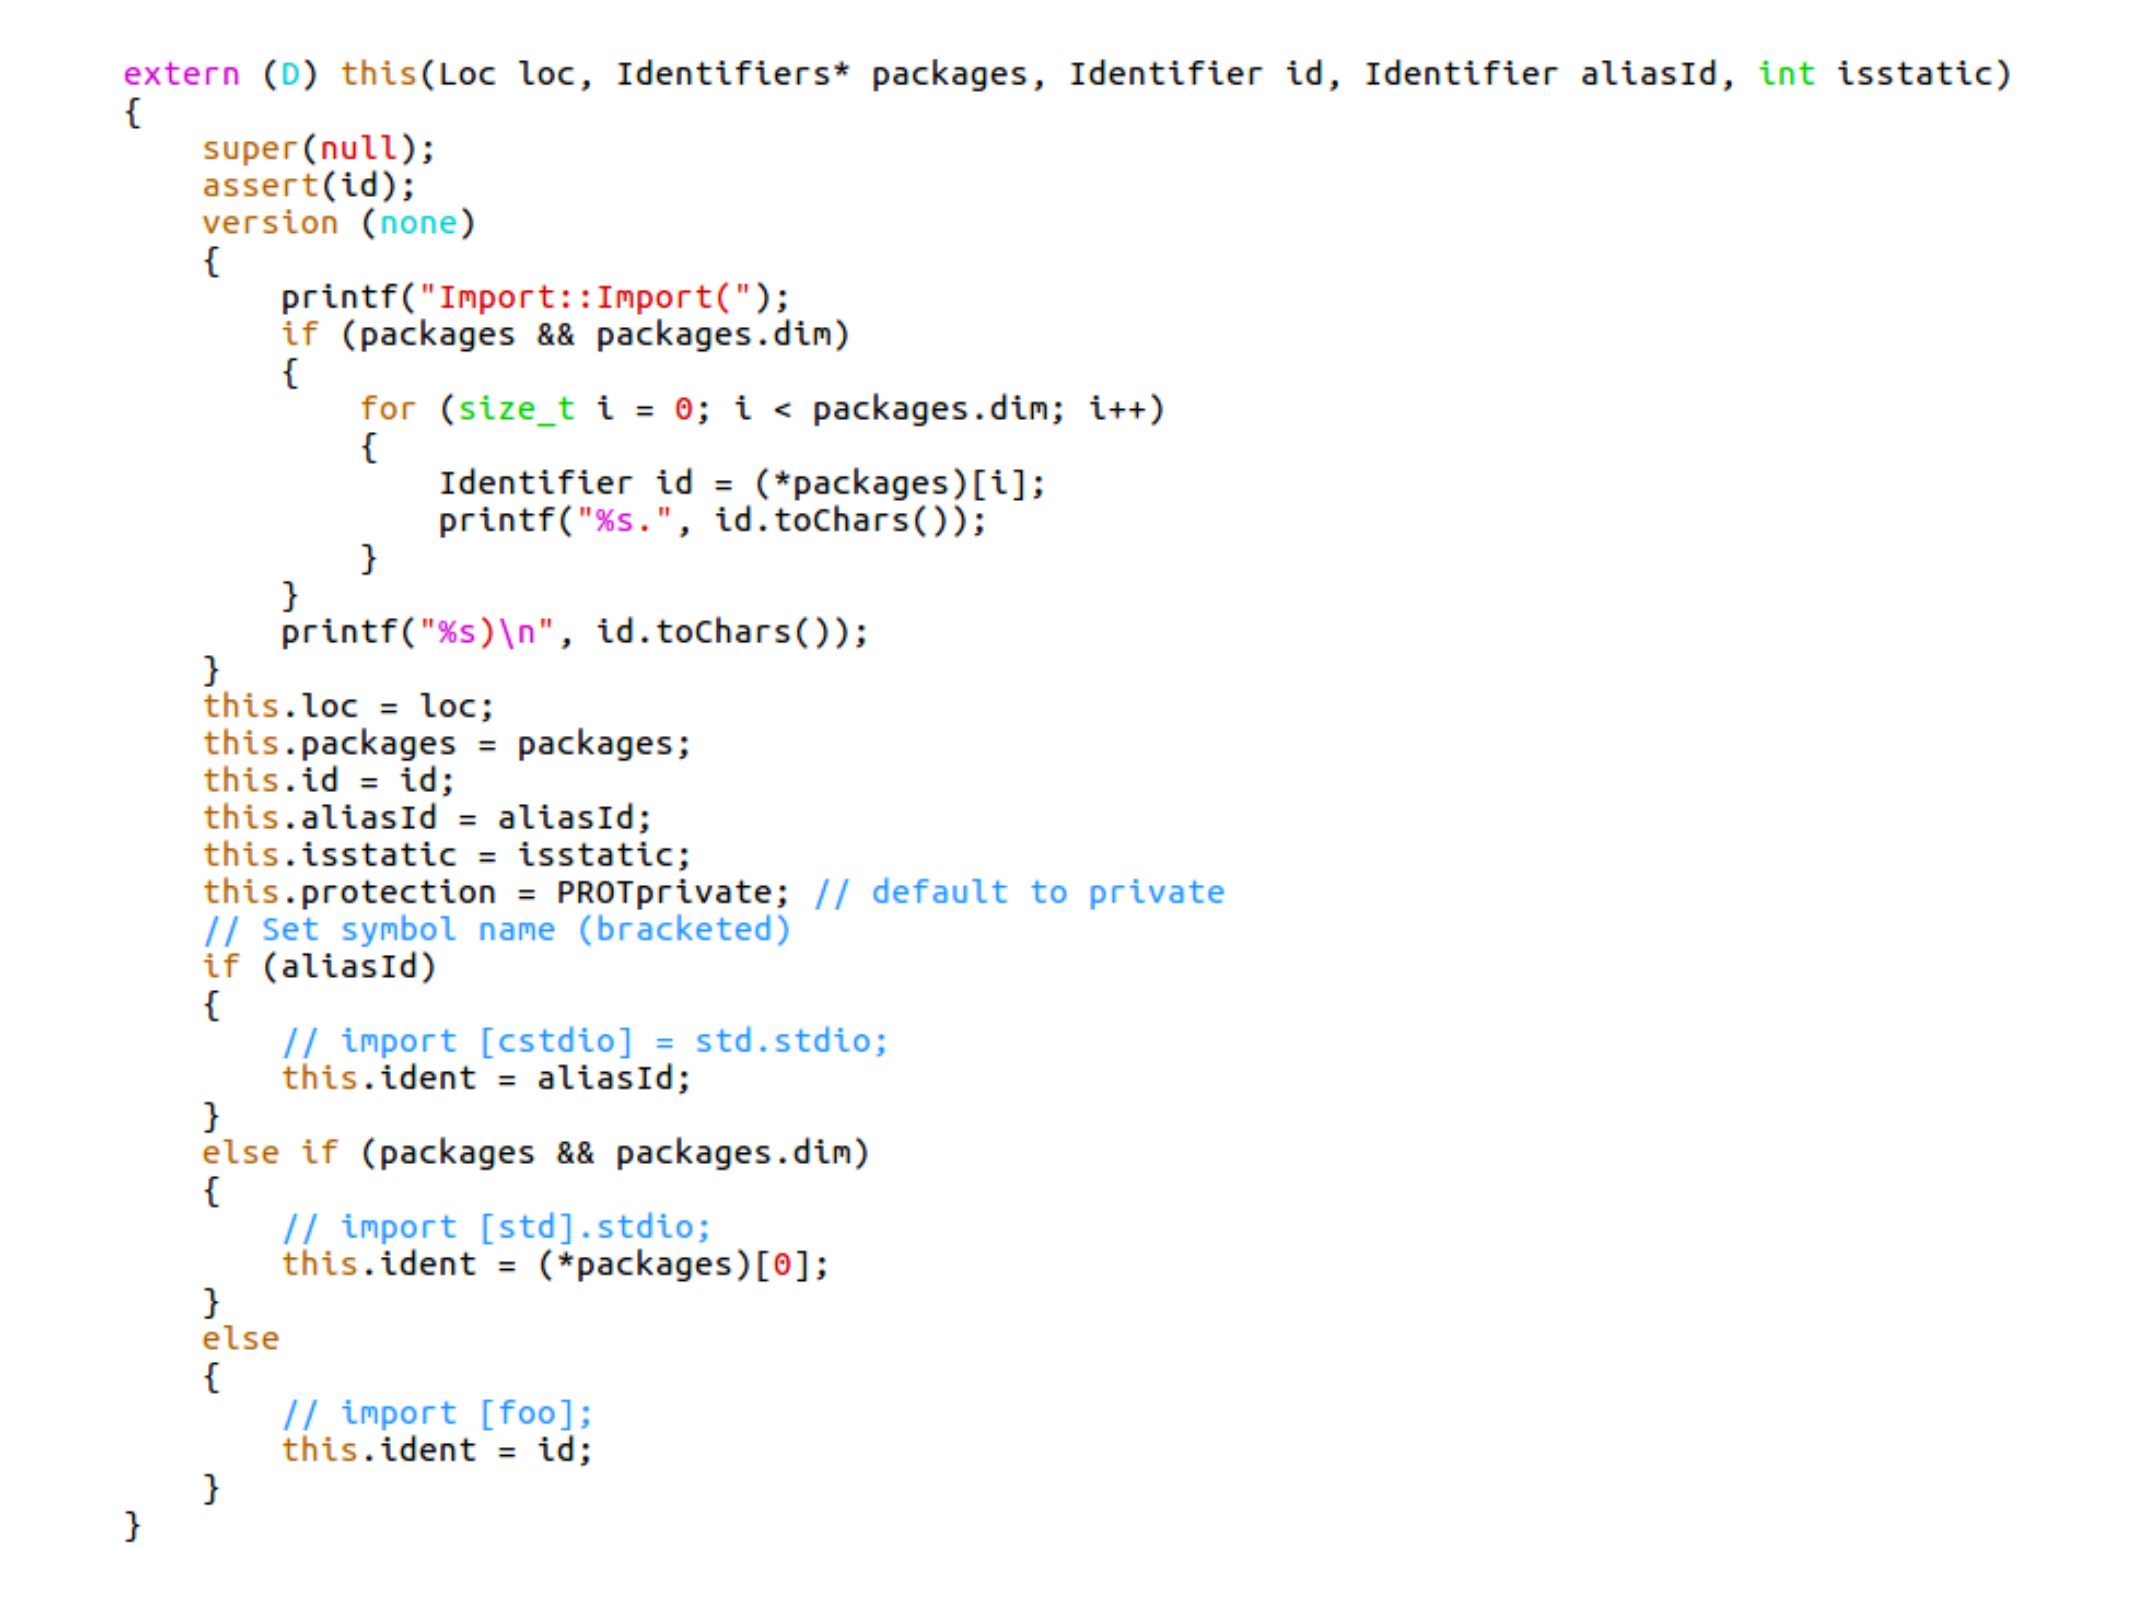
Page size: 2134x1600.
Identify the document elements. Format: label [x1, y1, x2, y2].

picture [65, 59, 2069, 1561]
